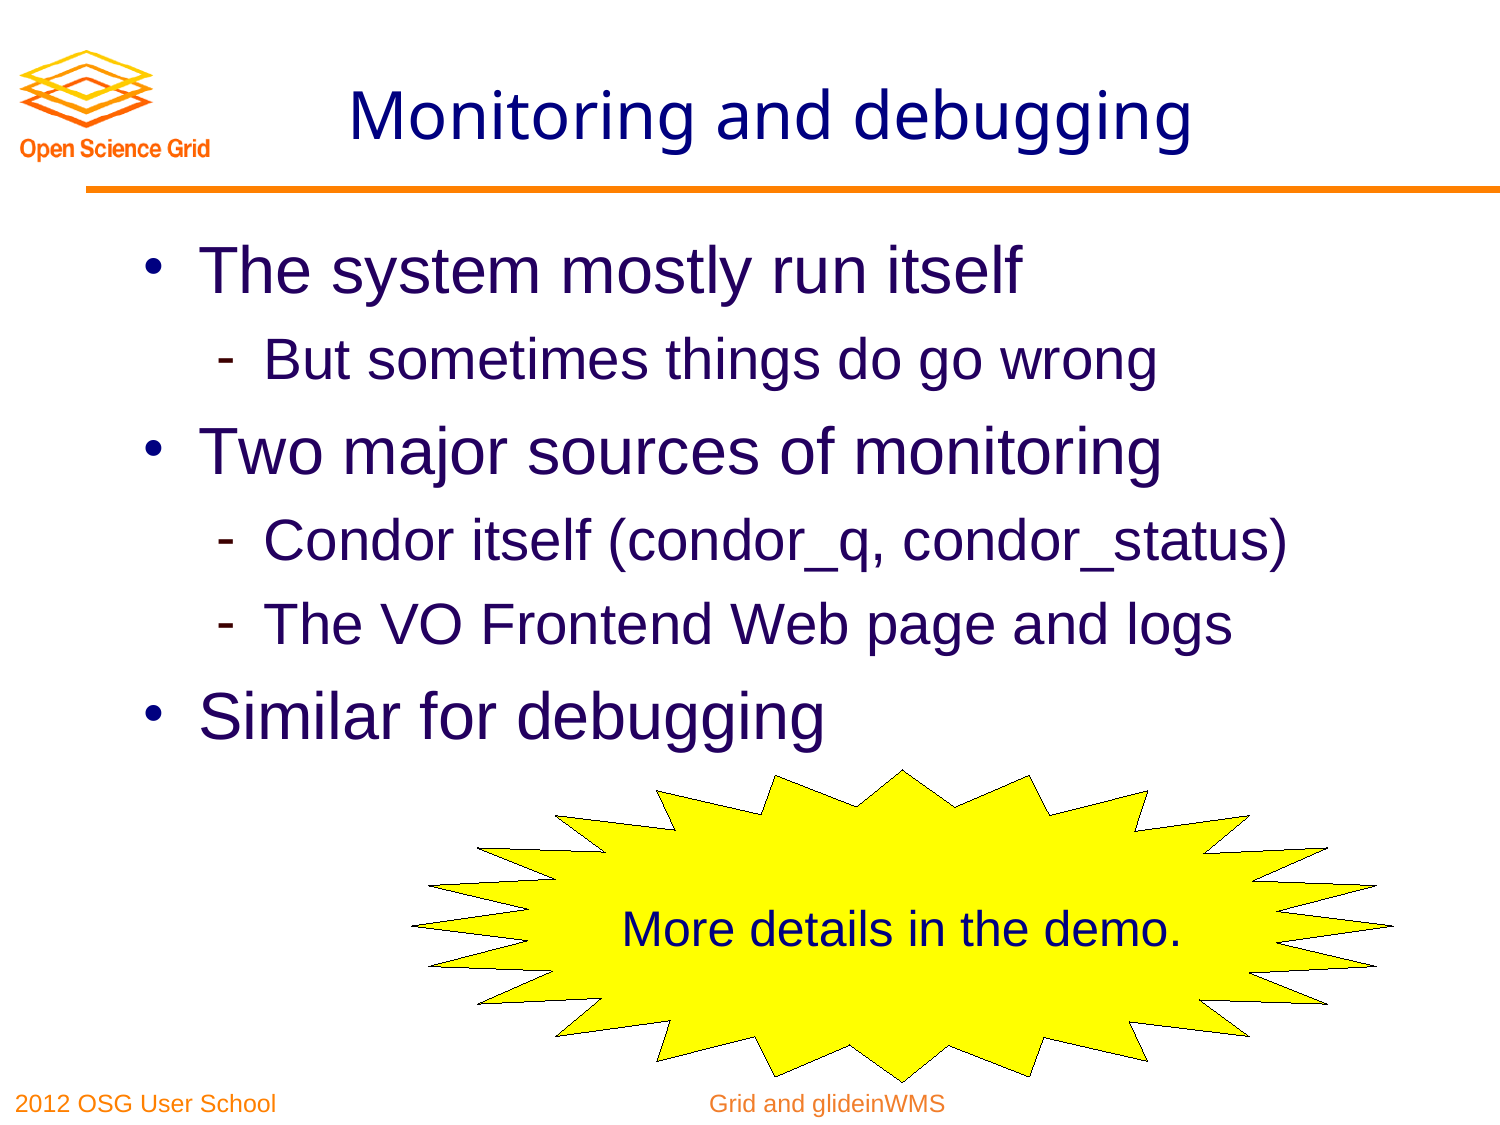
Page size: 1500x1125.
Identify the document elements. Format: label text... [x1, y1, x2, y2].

picture [0, 27, 201, 179]
title Monitoring and debugging [201, 18, 1342, 207]
text_box More details in the demo. [411, 769, 1394, 1083]
list The system mostly run itself But sometimes things do go wrong Two major sources of monitoring Condor itself (condor_q, condor_status) The VO Frontend Web page and logs Similar for debugging [127, 218, 1403, 962]
